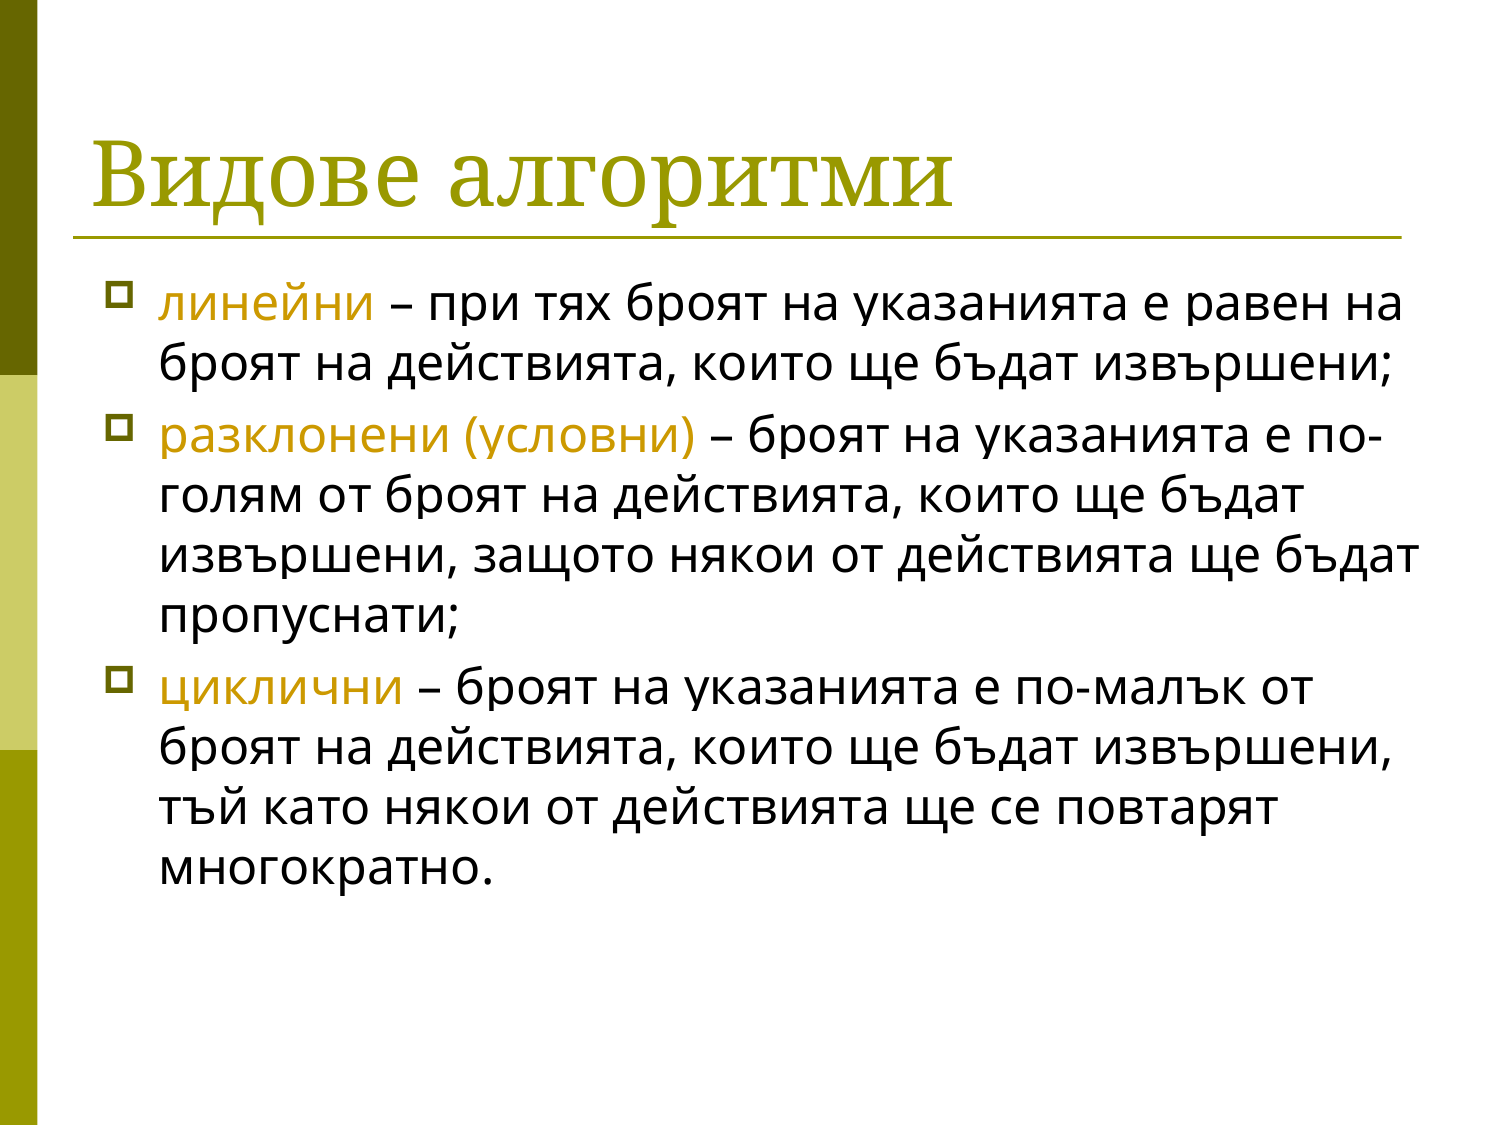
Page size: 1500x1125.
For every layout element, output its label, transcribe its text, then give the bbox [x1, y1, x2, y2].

list линейни – при тях броят на указанията е равен на броят на действията, които ще бъдат извършени; разклонени (условни) – броят на указанията е по-голям от броят на действията, които ще бъдат извършени, защото някои от действията ще бъдат пропуснати; циклични – броят на указанията е по-малък от броят на действията, които ще бъдат извършени, тъй като някои от действията ще се повтарят многократно. [87, 262, 1463, 1006]
title Видове алгоритми [75, 45, 1426, 233]
